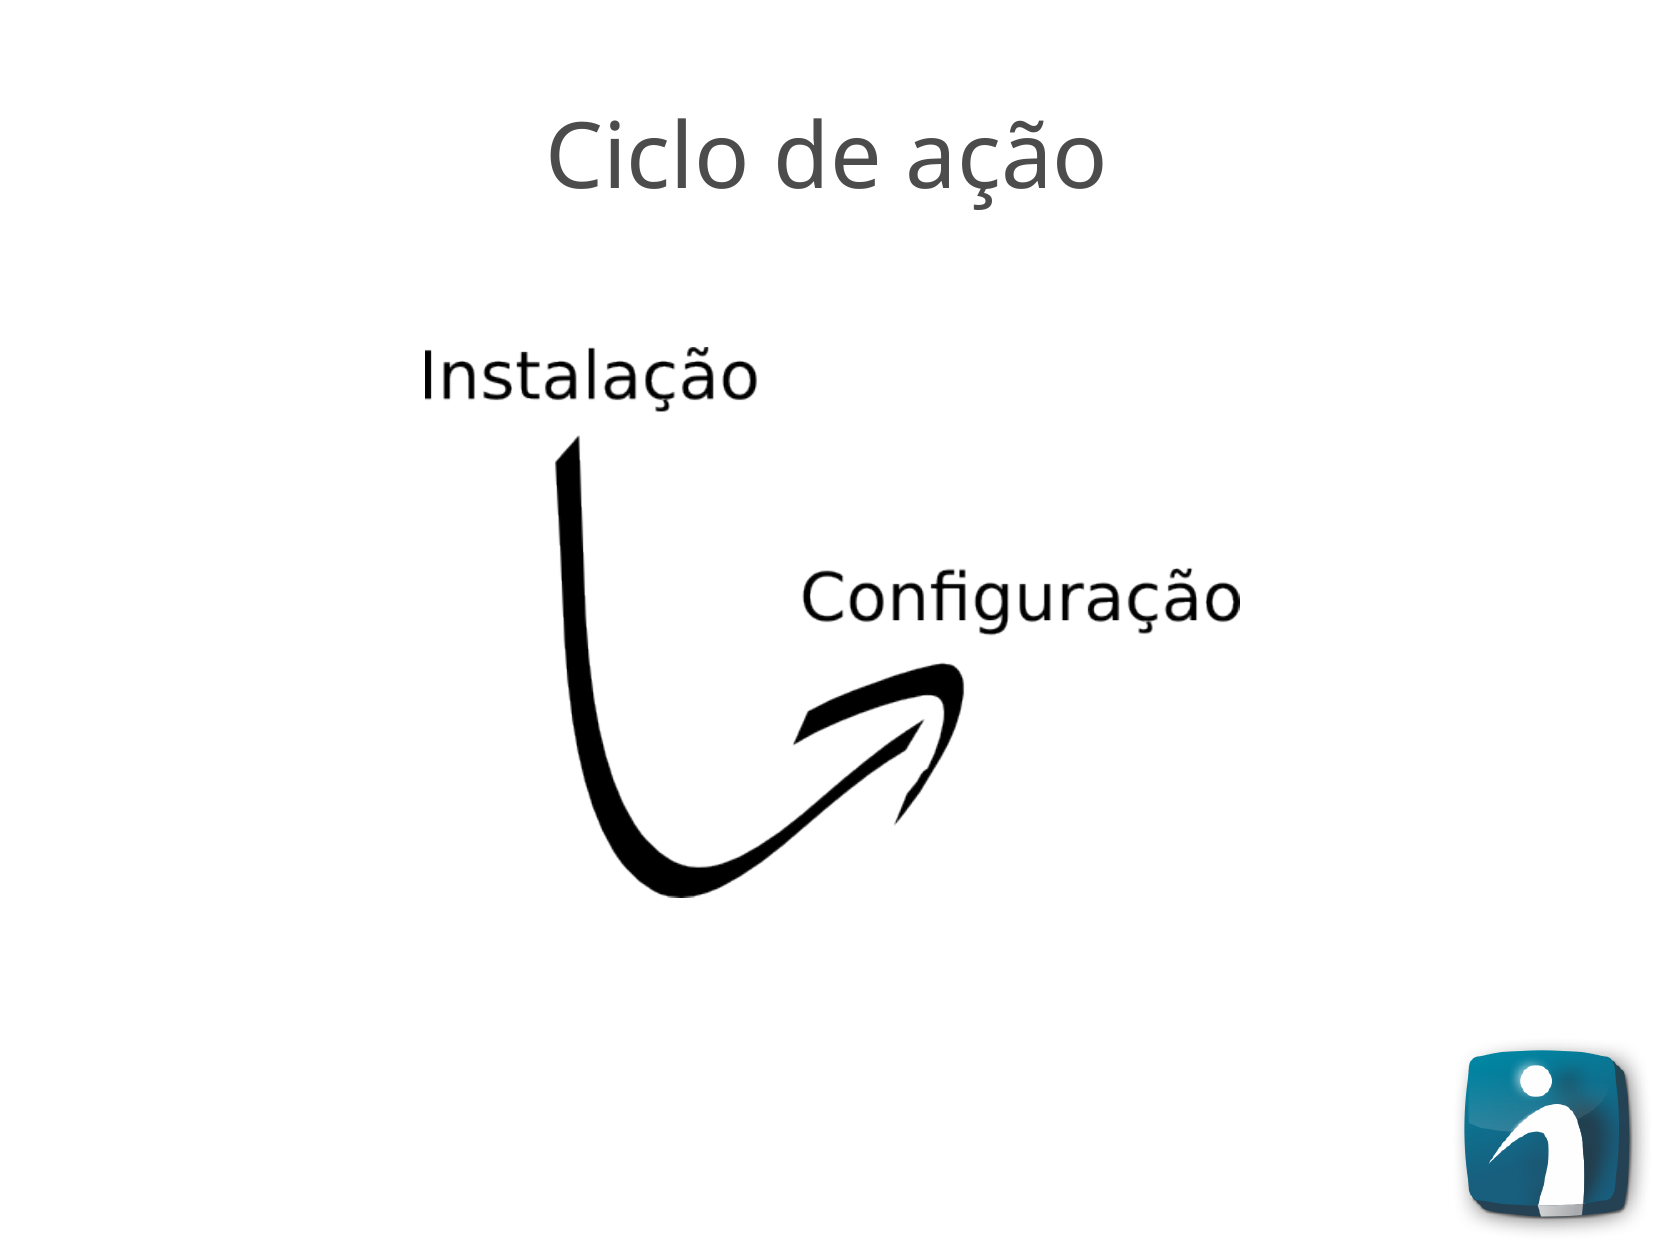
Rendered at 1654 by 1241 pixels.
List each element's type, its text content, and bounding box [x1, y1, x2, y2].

picture [1447, 1035, 1654, 1241]
title Ciclo de ação [82, 49, 1571, 257]
picture [425, 347, 1240, 898]
